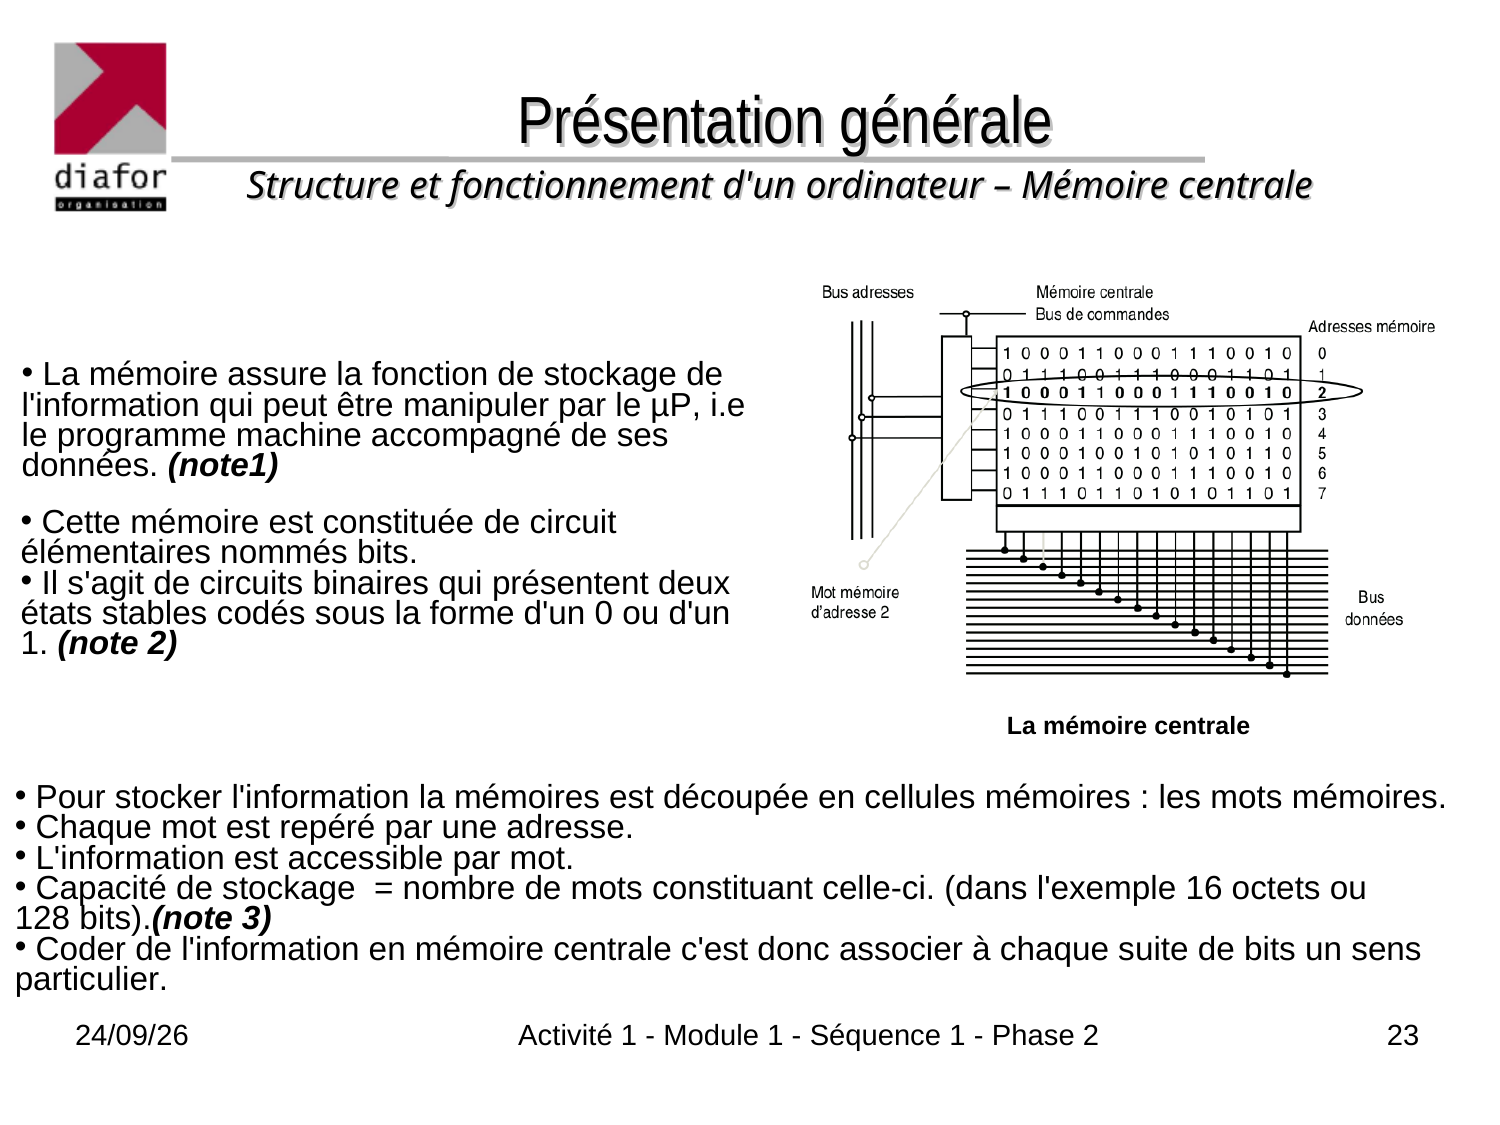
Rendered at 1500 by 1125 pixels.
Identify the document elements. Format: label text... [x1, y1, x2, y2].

text_box Pour stocker l'information la mémoires est découpée en cellules mémoires : les mots mémoires. Chaque mot est repéré par une adresse. L'information est accessible par mot. Capacité de stockage = nombre de mots constituant celle-ci. (dans l'exemple 16 octets ou 128 bits).(note 3) Coder de l'information en mémoire centrale c'est donc associer à chaque suite de bits un sens particulier. [0, 777, 1500, 1004]
text_box La mémoire assure la fonction de stockage de l'information qui peut être manipuler par le µP, i.e le programme machine accompagné de ses données. (note1) [6, 354, 767, 491]
picture [53, 42, 110, 213]
picture [767, 265, 1461, 686]
text_box La mémoire centrale [992, 708, 1266, 747]
text_box Cette mémoire est constituée de circuit élémentaires nommés bits. Il s'agit de circuits binaires qui présentent deux états stables codés sous la forme d'un 0 ou d'un 1. (note 2) [5, 501, 768, 699]
title Présentation générale Structure et fonctionnement d'un ordinateur – Mémoire centrale [110, 41, 1461, 250]
